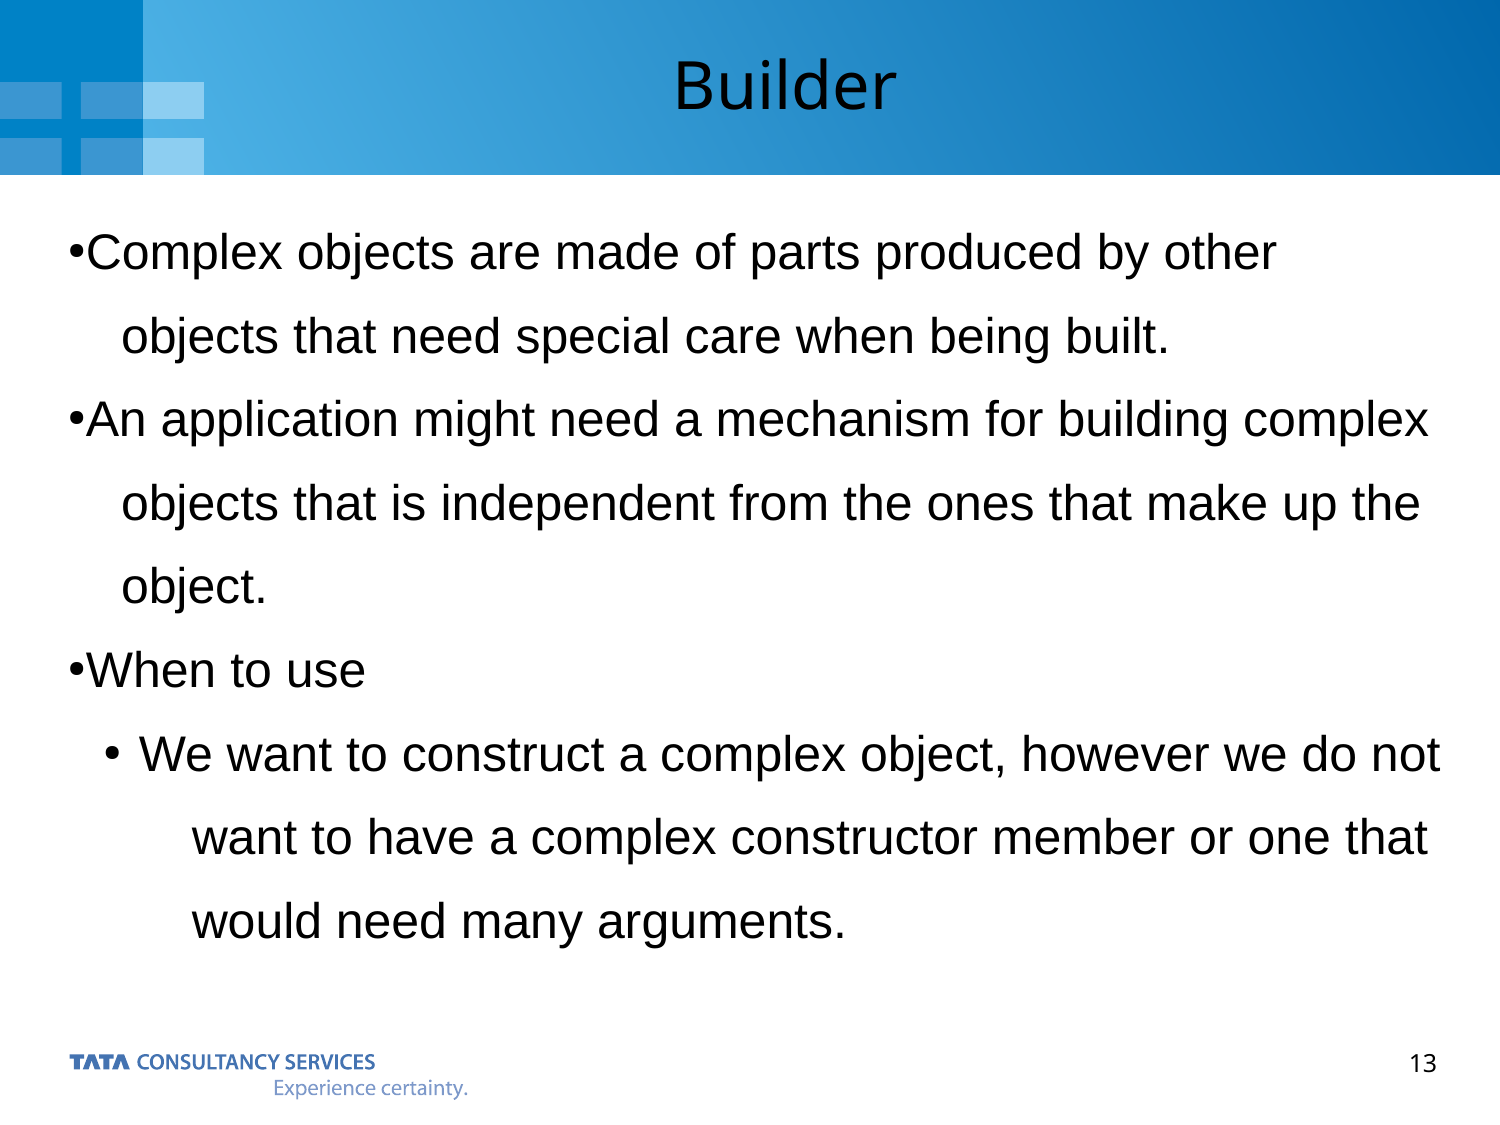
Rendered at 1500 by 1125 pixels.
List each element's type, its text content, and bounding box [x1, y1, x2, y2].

text_box Complex objects are made of parts produced by other objects that need special care when being built. An application might need a mechanism for building complex objects that is independent from the ones that make up the object. When to use We want to construct a complex object, however we do not want to have a complex constructor member or one that would need many arguments. [35, 188, 1465, 1040]
text_box Builder [224, 11, 1347, 154]
